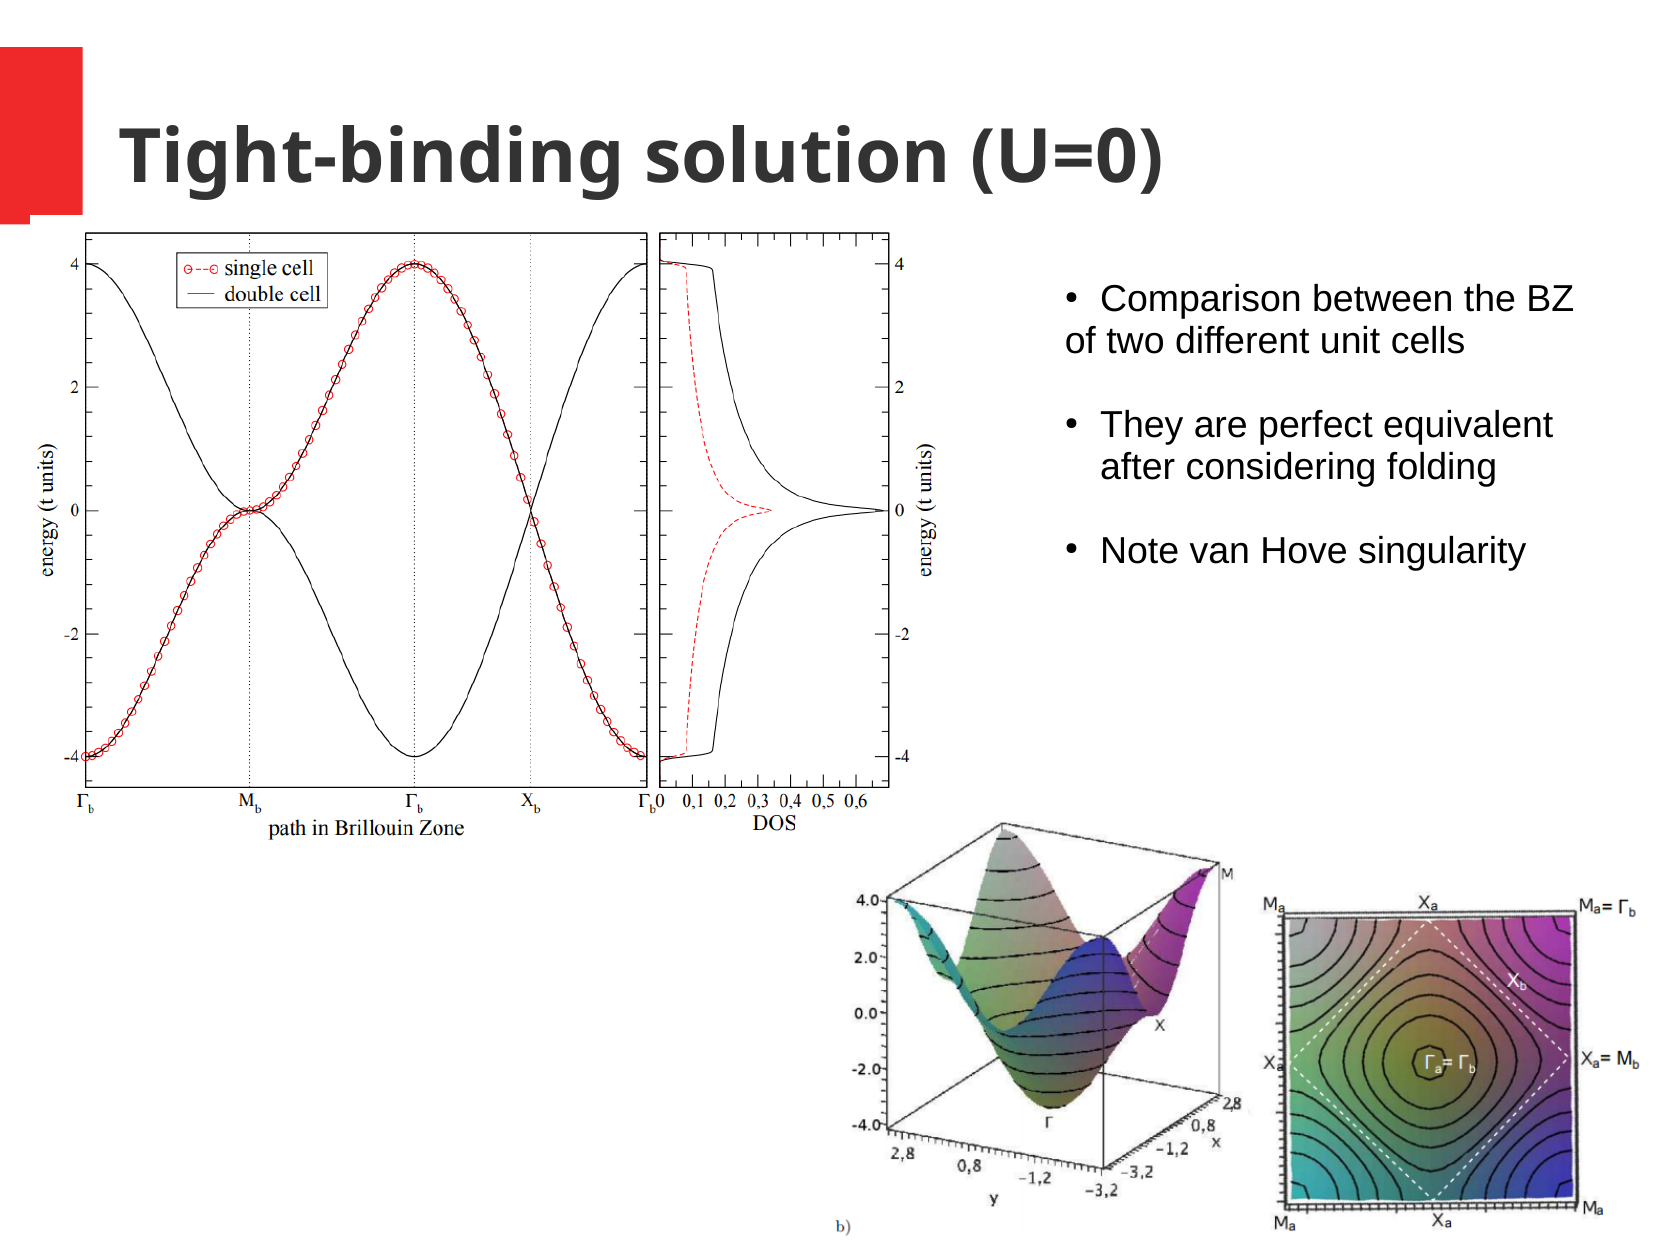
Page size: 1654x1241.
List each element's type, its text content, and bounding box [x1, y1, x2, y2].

text_box Comparison between the BZ of two different unit cells They are perfect equivalent after considering folding Note van Hove singularity [1050, 270, 1590, 621]
title Tight-binding solution (U=0) [118, 49, 1571, 257]
picture [30, 215, 1647, 1241]
